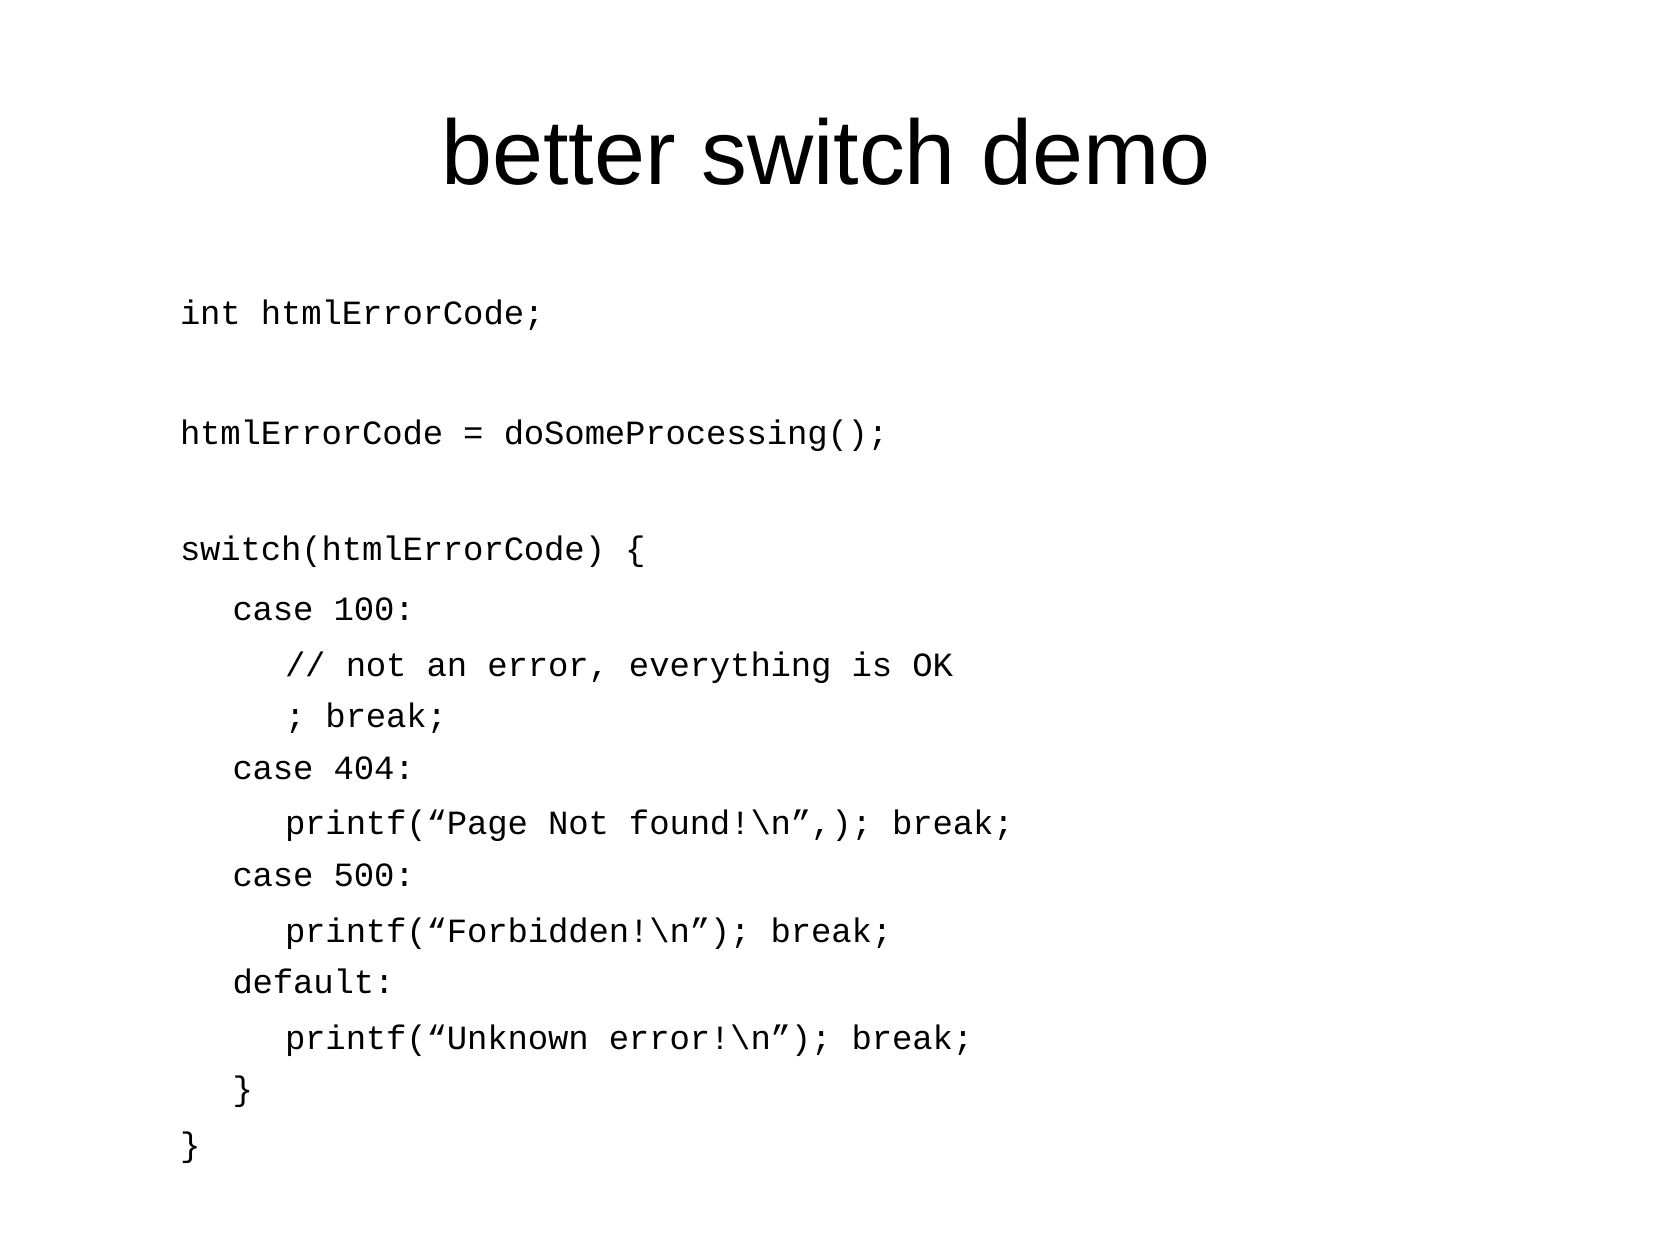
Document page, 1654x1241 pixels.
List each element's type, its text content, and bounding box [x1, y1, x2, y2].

title better switch demo [82, 49, 1571, 257]
list int htmlErrorCode; htmlErrorCode = doSomeProcessing(); switch(htmlErrorCode) { case 100: // not an error, everything is OK ; break; case 404: printf(“Page Not found!\n”,); break; case 500: printf(“Forbidden!\n”); break; default: printf(“Unknown error!\n”); break; } } [127, 296, 1583, 1170]
